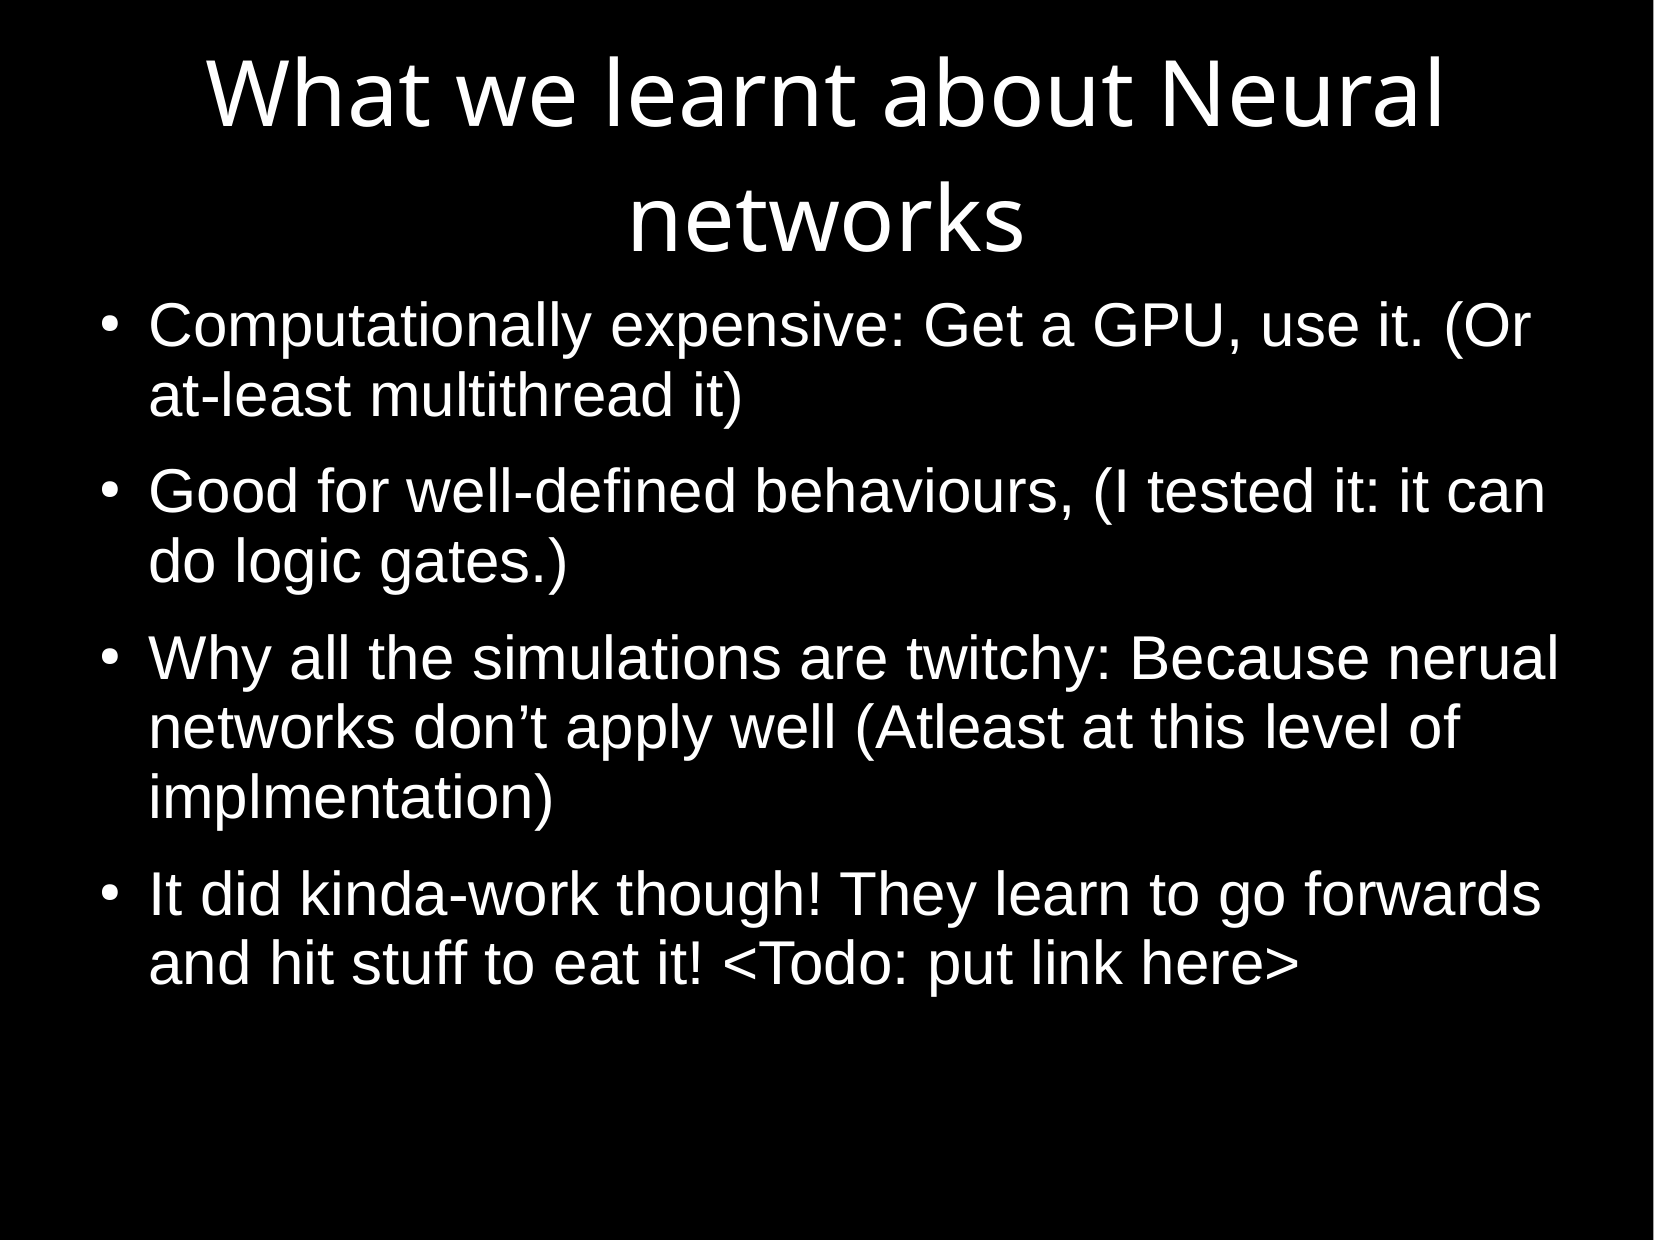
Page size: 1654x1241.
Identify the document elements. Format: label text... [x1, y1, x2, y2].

list Computationally expensive: Get a GPU, use it. (Or at-least multithread it) Good for well-defined behaviours, (I tested it: it can do logic gates.) Why all the simulations are twitchy: Because nerual networks don’t apply well (Atleast at this level of implmentation) It did kinda-work though! They learn to go forwards and hit stuff to eat it! <Todo: put link here> [82, 290, 1571, 1010]
title What we learnt about Neural networks [82, 44, 1571, 262]
